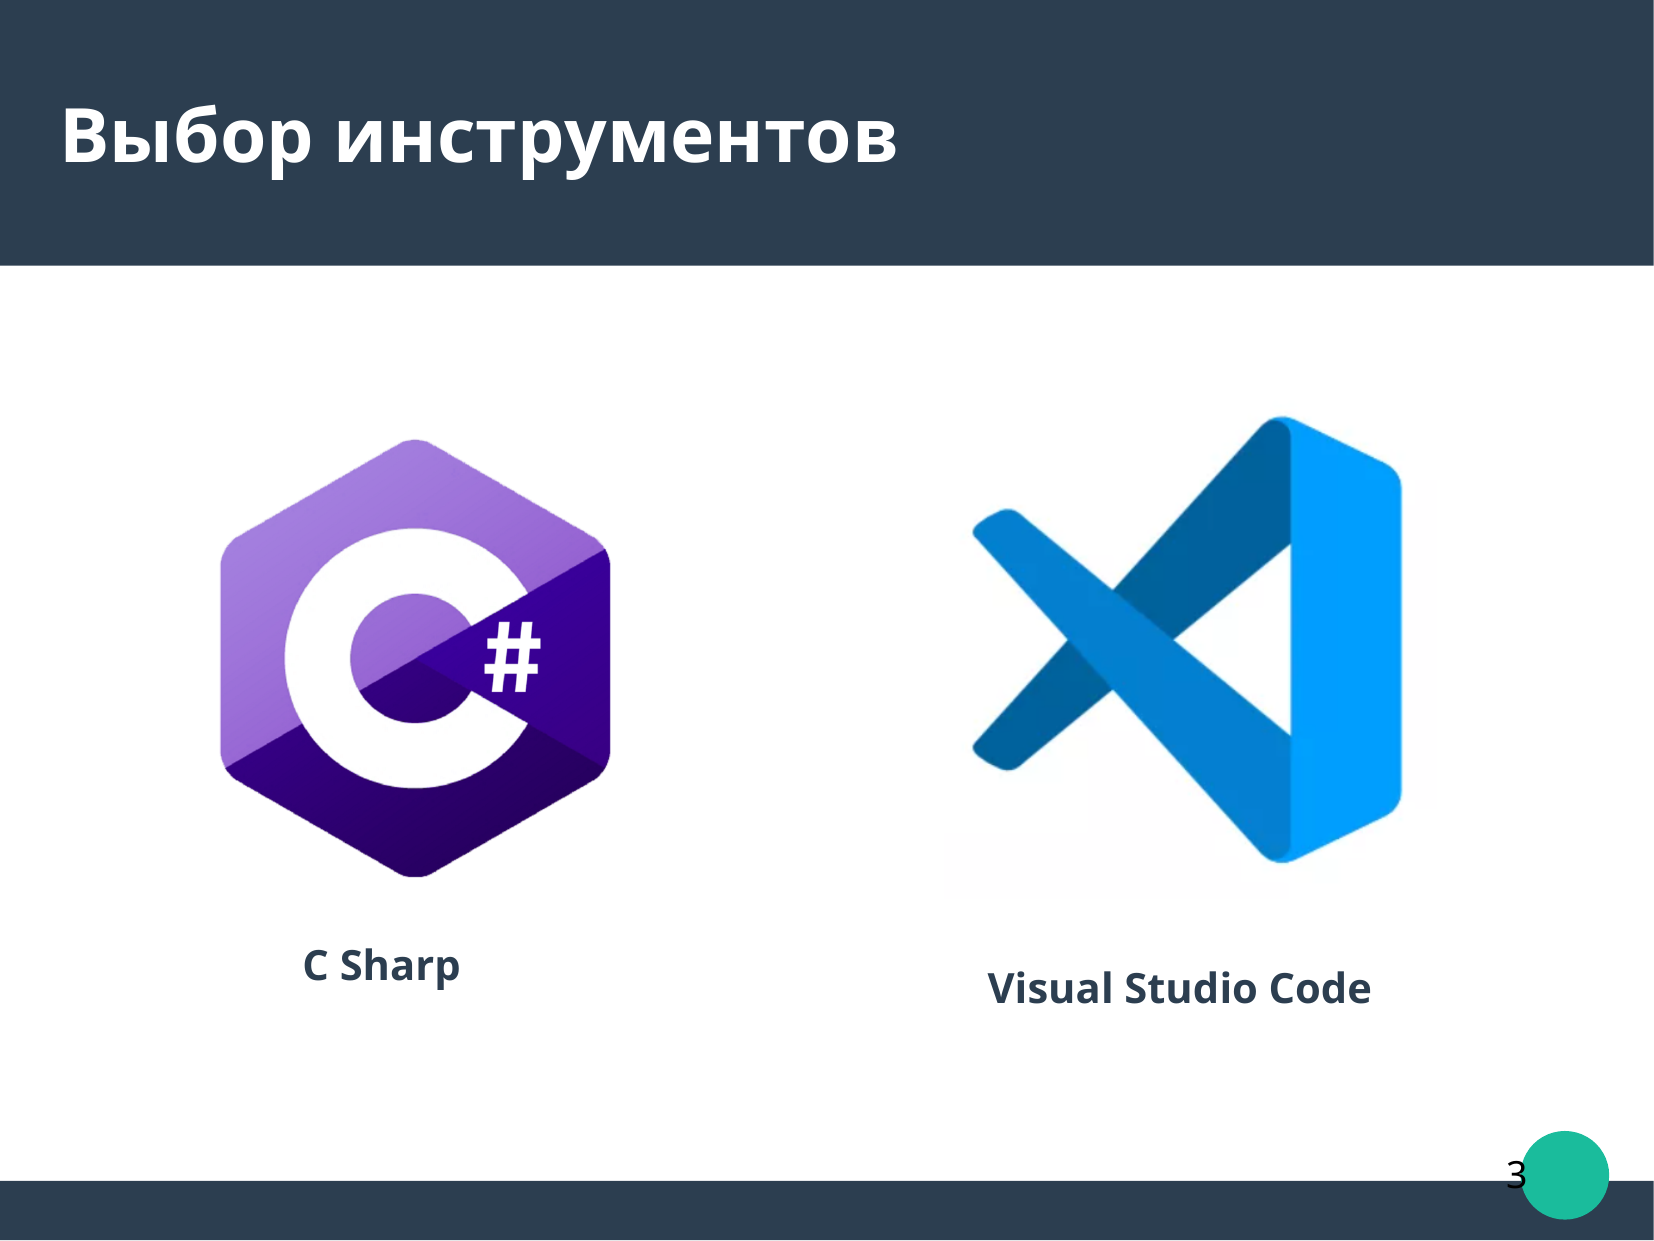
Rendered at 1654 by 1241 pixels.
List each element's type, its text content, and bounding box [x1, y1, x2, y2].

text_box C Sharp [283, 933, 887, 1134]
list Visual Studio Code [968, 956, 1571, 1158]
title Выбор инструментов [59, 49, 1595, 207]
picture [944, 377, 1437, 899]
picture [11, 259, 839, 1017]
